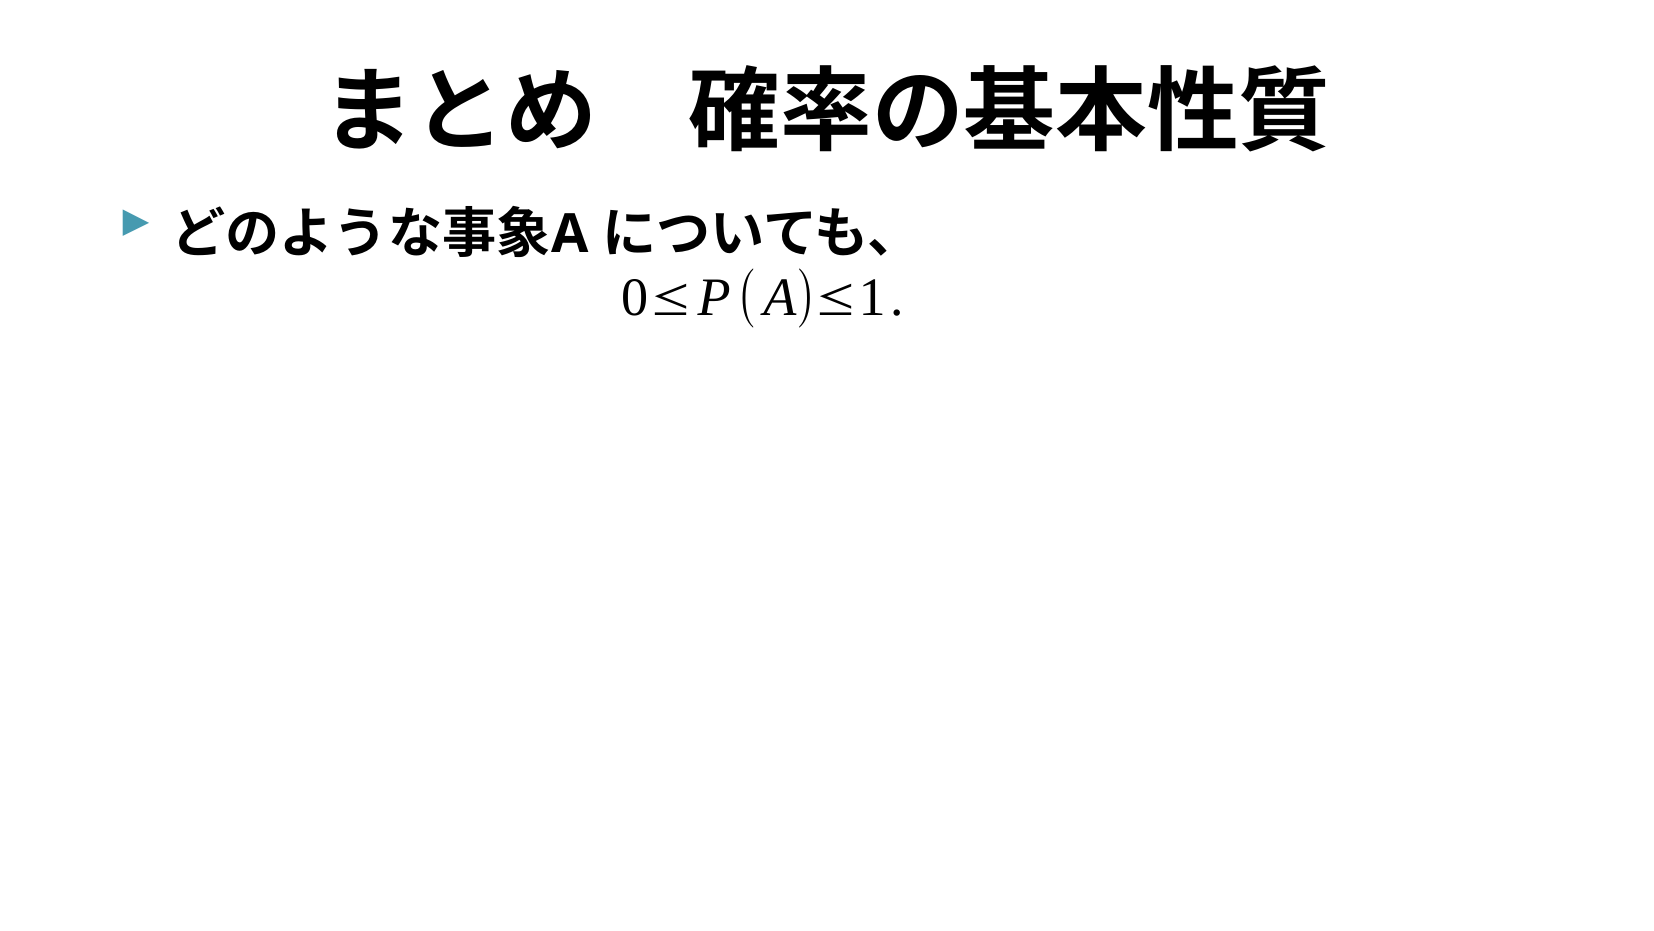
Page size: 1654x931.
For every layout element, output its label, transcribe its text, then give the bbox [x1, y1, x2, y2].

list どのような事象A についても、 [29, 177, 1625, 848]
title まとめ 確率の基本性質 [29, 29, 1625, 177]
chart [619, 265, 906, 332]
